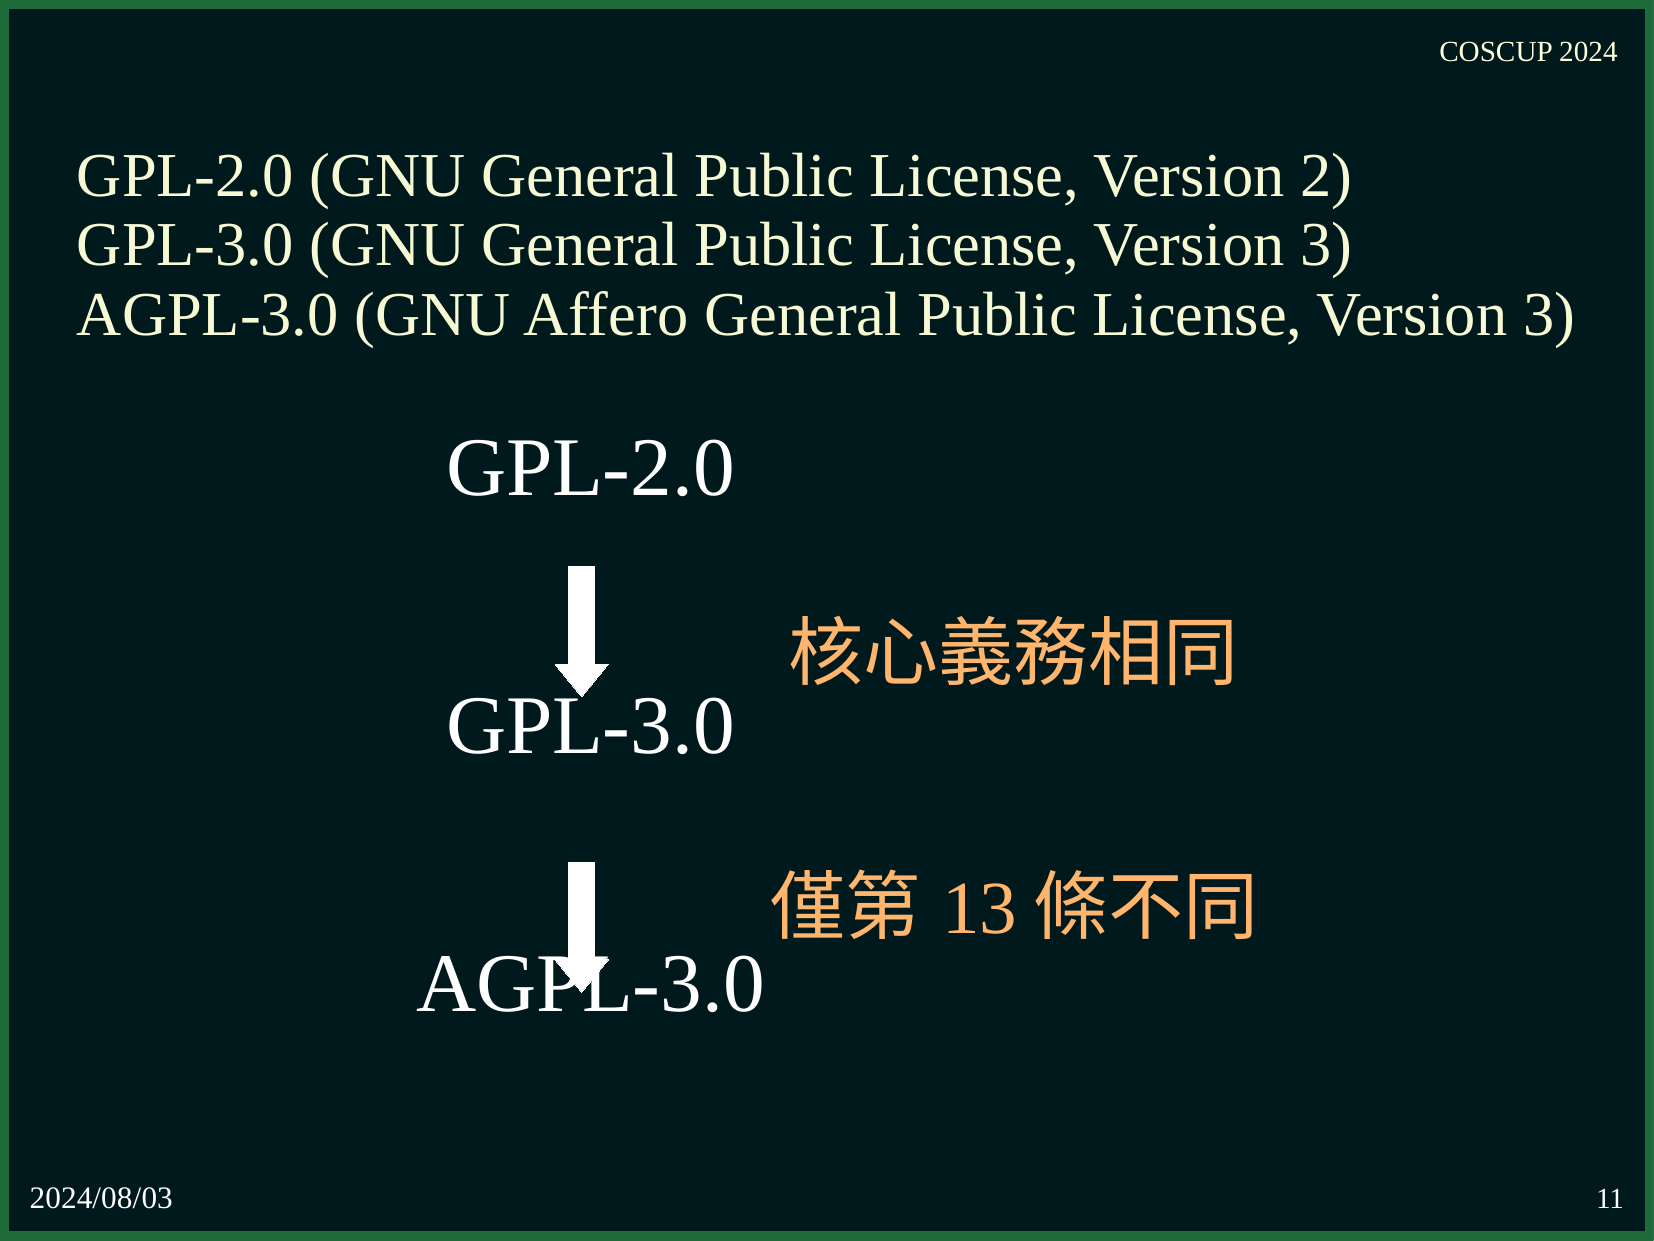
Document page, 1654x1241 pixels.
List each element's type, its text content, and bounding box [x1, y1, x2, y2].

text_box 核心義務相同 [773, 584, 1471, 733]
text_box [555, 566, 609, 697]
text_box GPL-2.0 GPL-3.0 AGPL-3.0 [366, 413, 815, 1140]
text_box 僅第13條不同 [755, 838, 1453, 987]
title GPL-2.0 (GNU General Public License, Version 2) GPL-3.0 (GNU General Public License, Version 3) AGPL-3.0 (GNU Affero General Public License, Version 3) [76, 124, 1654, 366]
text_box [555, 862, 609, 993]
